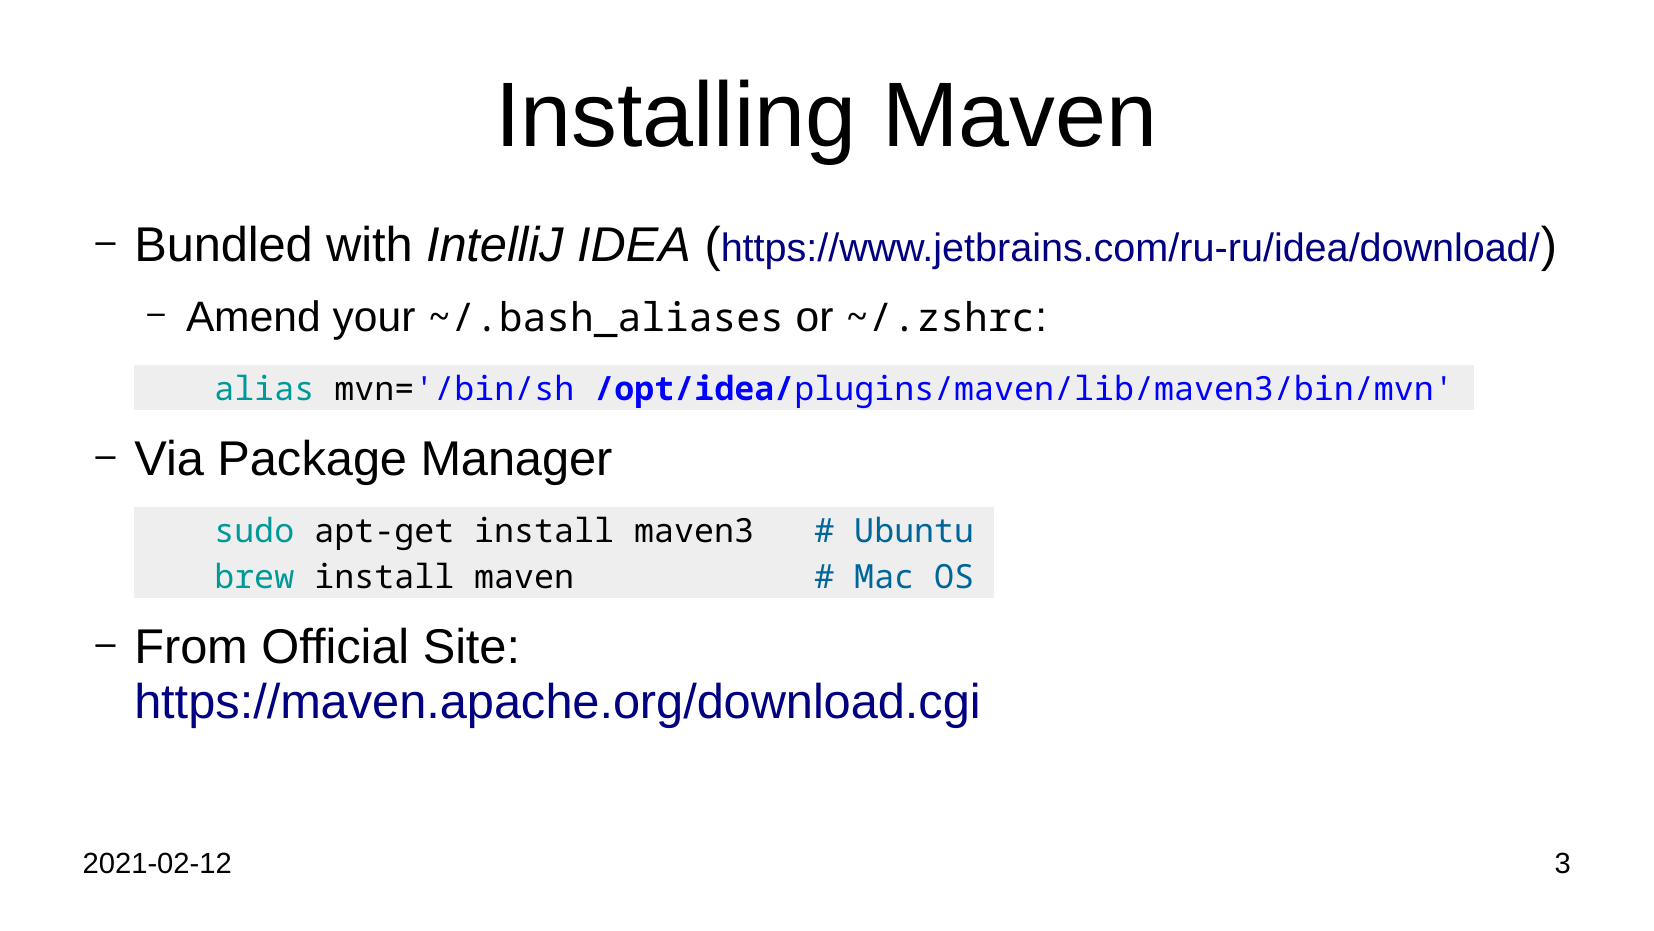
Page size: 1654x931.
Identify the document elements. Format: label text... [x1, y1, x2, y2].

title Installing Maven [82, 37, 1571, 193]
list Bundled with IntelliJ IDEA (https://www.jetbrains.com/ru-ru/idea/download/) Amend your ~/.bash_aliases or ~/.zshrc: alias mvn='/bin/sh /opt/idea/plugins/maven/lib/maven3/bin/mvn' Via Package Manager sudo apt-get install maven3 # Ubuntu brew install maven # Mac OS From Official Site: https://maven.apache.org/download.cgi [82, 217, 1571, 758]
